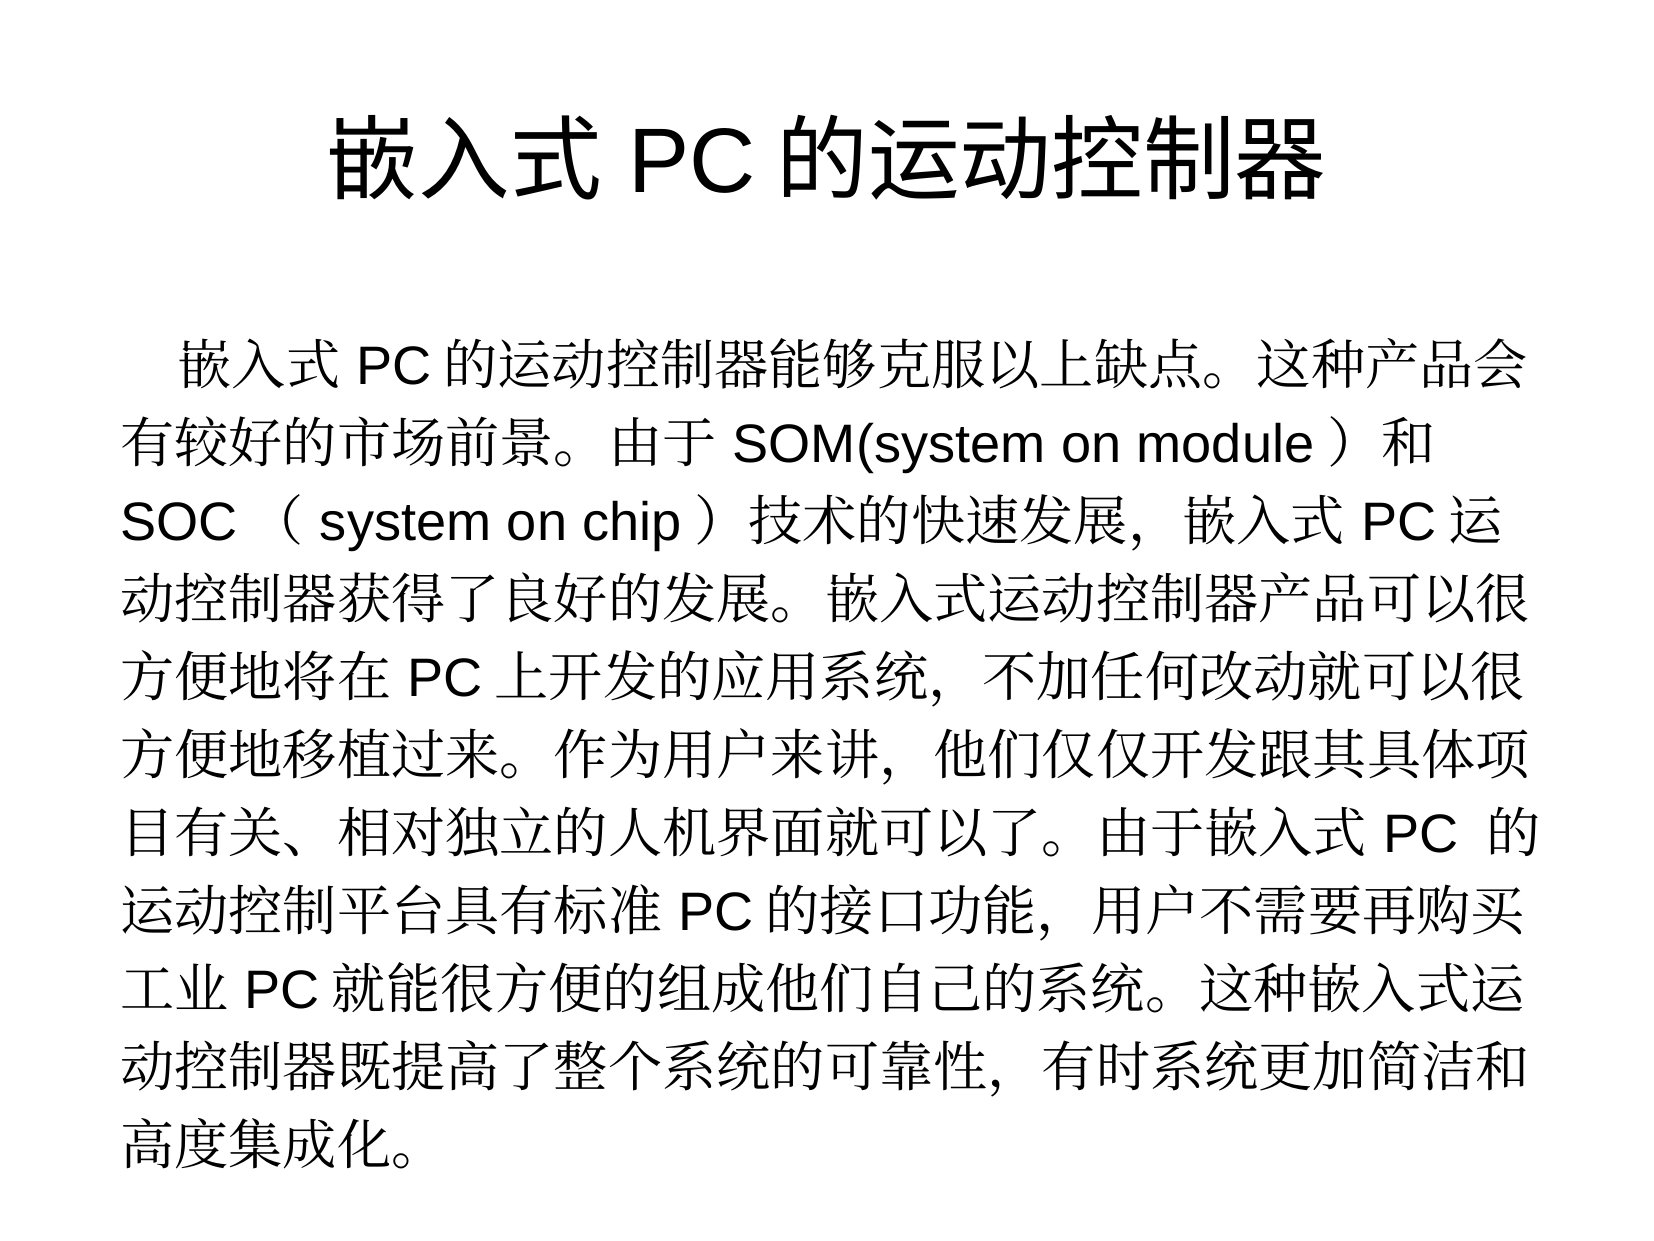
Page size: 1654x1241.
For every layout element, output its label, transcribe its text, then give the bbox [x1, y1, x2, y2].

title 嵌入式PC的运动控制器 [82, 49, 1571, 257]
text_box 嵌入式PC的运动控制器能够克服以上缺点。这种产品会有较好的市场前景。由于SOM(system on module）和SOC（system on chip）技术的快速发展，嵌入式PC运动控制器获得了良好的发展。嵌入式运动控制器产品可以很方便地将在PC上开发的应用系统，不加任何改动就可以很方便地移植过来。作为用户来讲，他们仅仅开发跟其具体项目有关、相对独立的人机界面就可以了。由于嵌入式PC 的运动控制平台具有标准PC的接口功能，用户不需要再购买工业PC就能很方便的组成他们自己的系统。这种嵌入式运动控制器既提高了整个系统的可靠性，有时系统更加简洁和高度集成化。 [105, 314, 1571, 1045]
